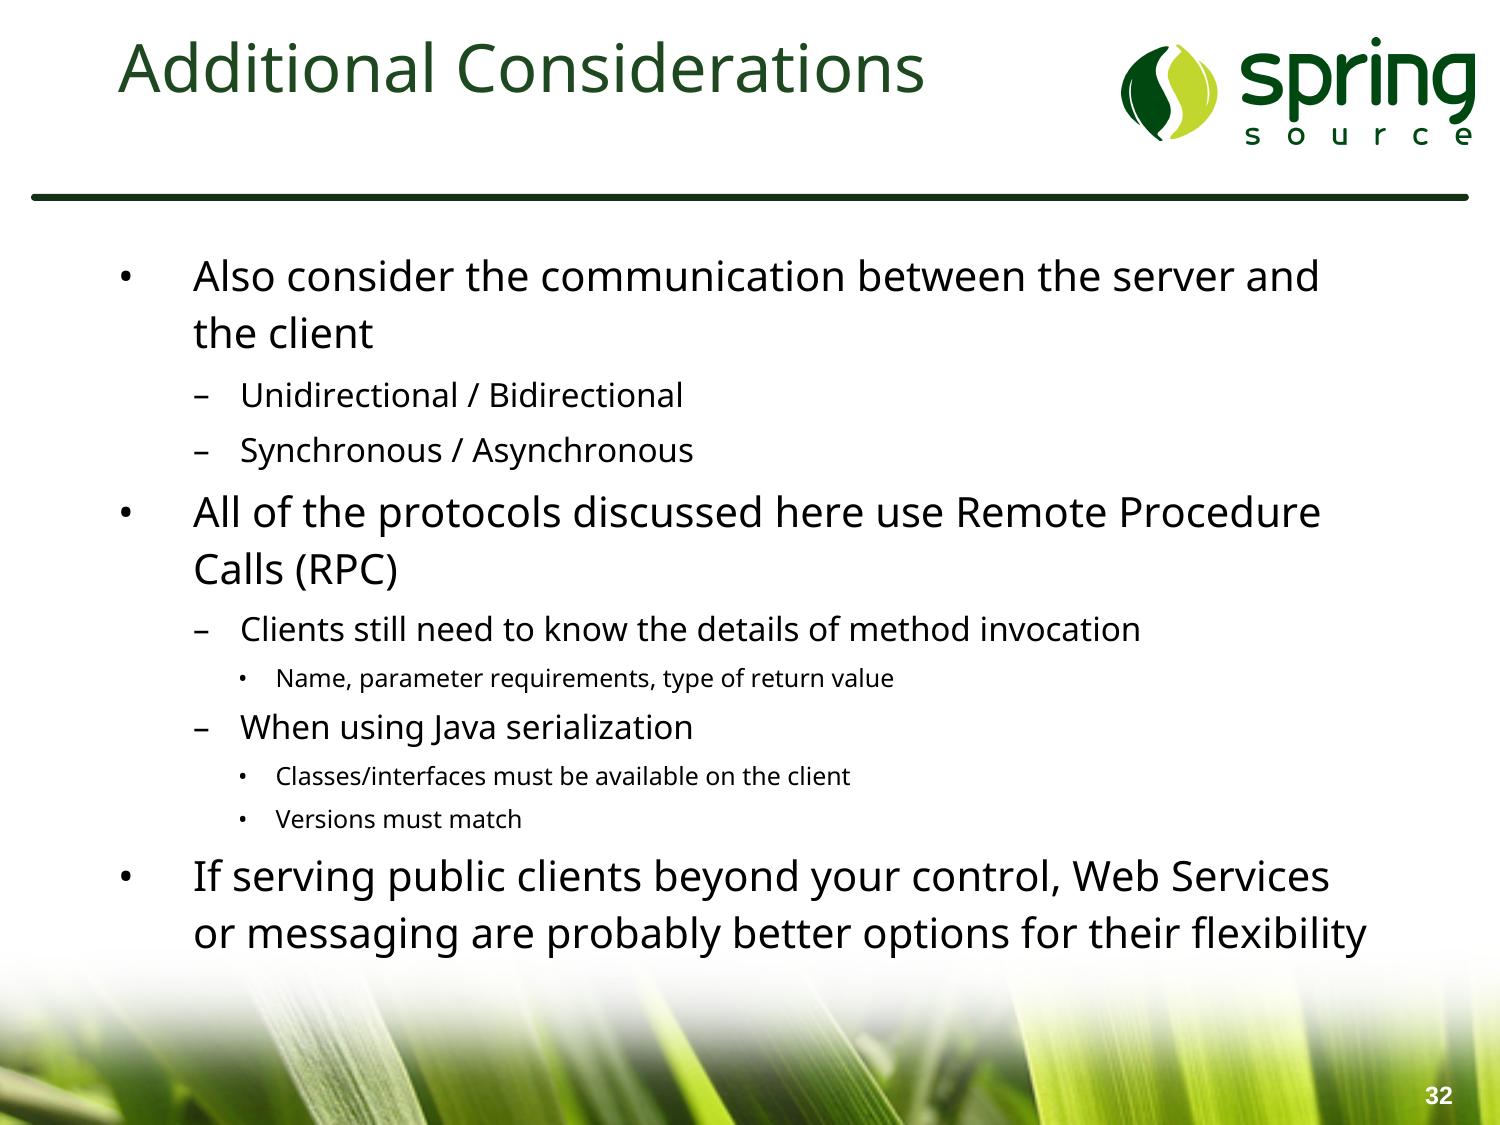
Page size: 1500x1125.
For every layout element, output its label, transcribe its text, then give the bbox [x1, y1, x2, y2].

list Also consider the communication between the server and the client Unidirectional / Bidirectional Synchronous / Asynchronous All of the protocols discussed here use Remote Procedure Calls (RPC) Clients still need to know the details of method invocation Name, parameter requirements, type of return value When using Java serialization Classes/interfaces must be available on the client Versions must match If serving public clients beyond your control, Web Services or messaging are probably better options for their flexibility [103, 239, 1394, 951]
picture [1136, 37, 1475, 145]
title Additional Considerations [103, 13, 1136, 176]
picture [0, 944, 1500, 1125]
